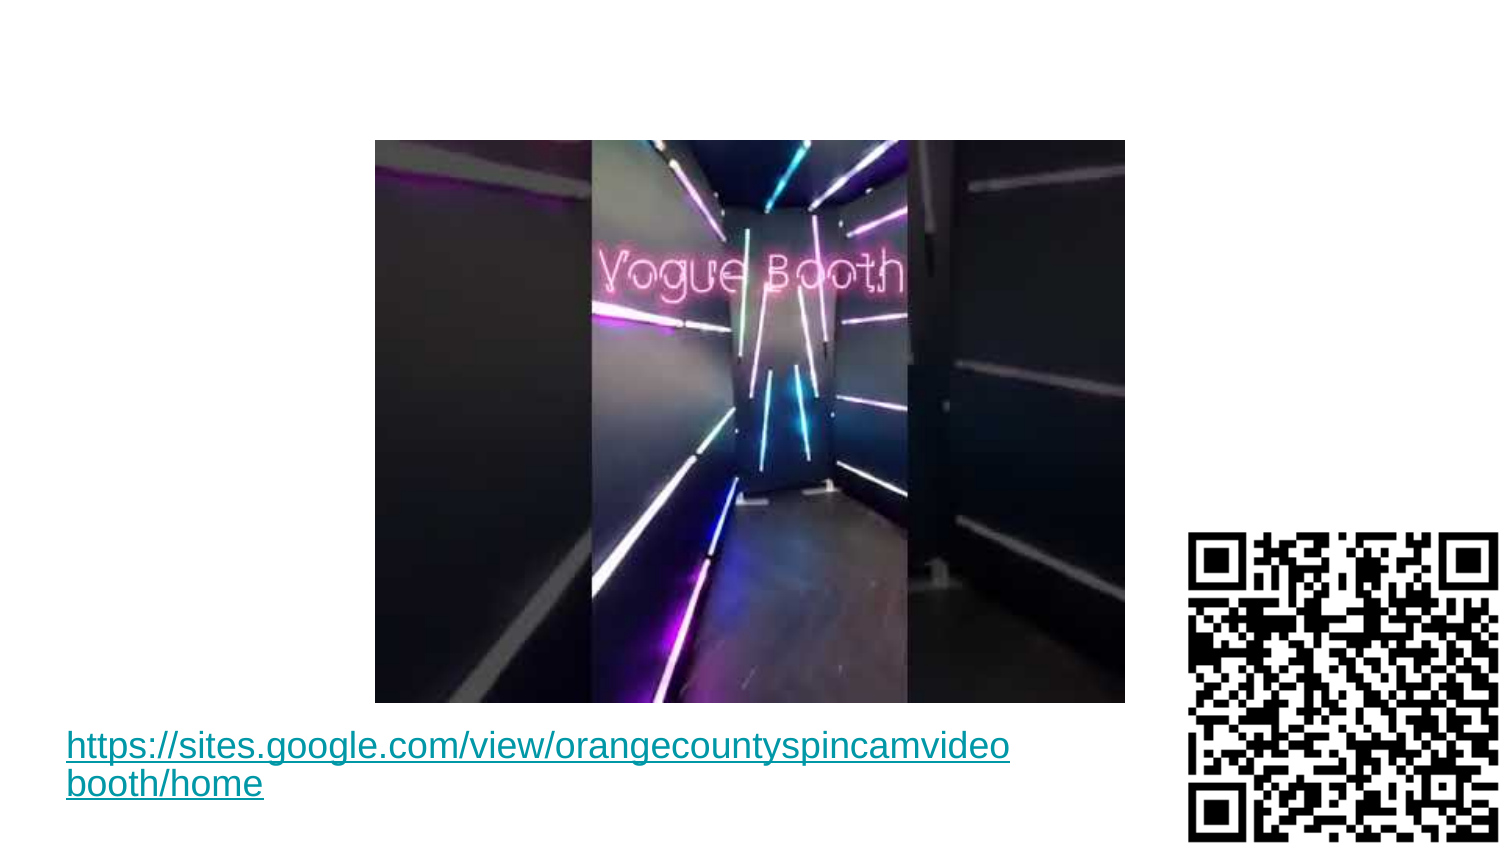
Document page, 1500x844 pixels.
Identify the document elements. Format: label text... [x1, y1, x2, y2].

picture [1187, 531, 1500, 844]
picture [375, 140, 1125, 704]
list https://sites.google.com/view/orangecountyspincamvideobooth/home [51, 694, 1036, 794]
